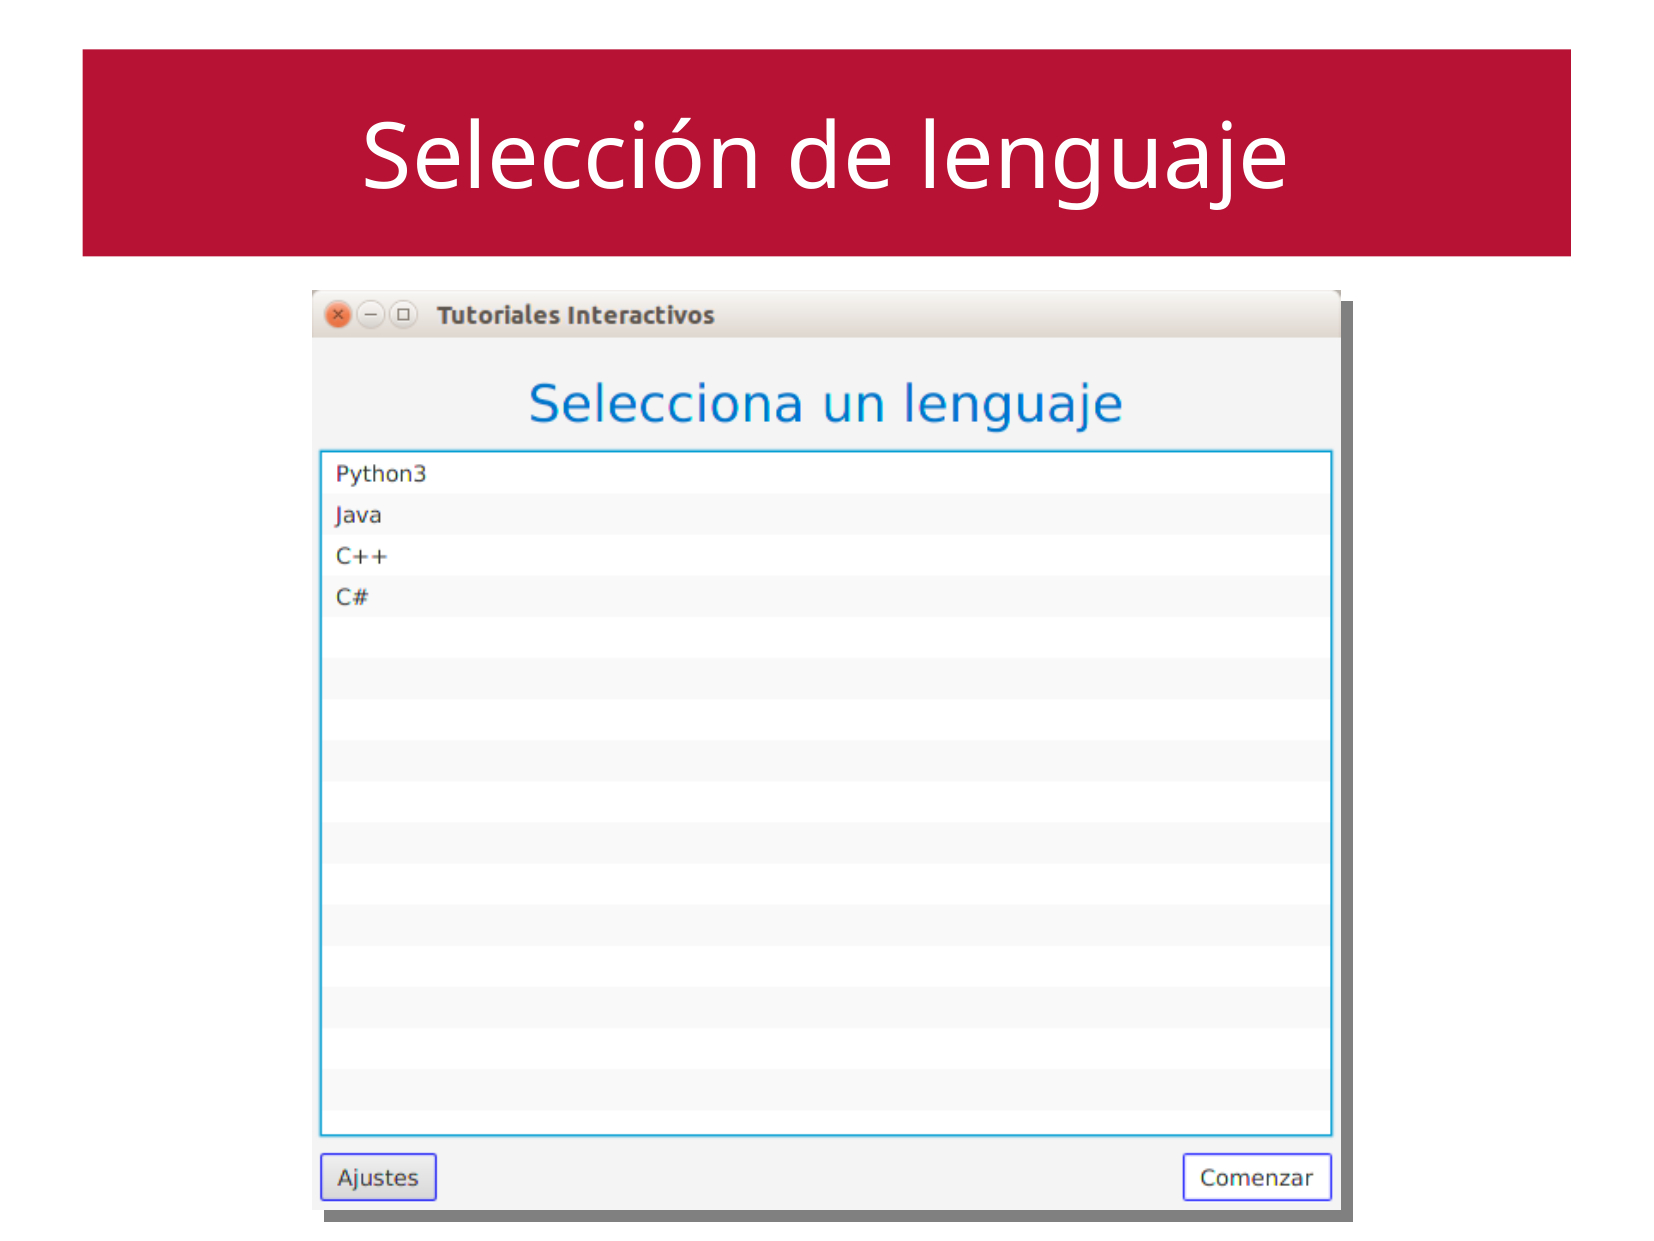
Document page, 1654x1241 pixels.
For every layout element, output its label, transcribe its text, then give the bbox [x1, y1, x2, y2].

title Selección de lenguaje [82, 49, 1571, 257]
picture [312, 290, 1341, 1211]
